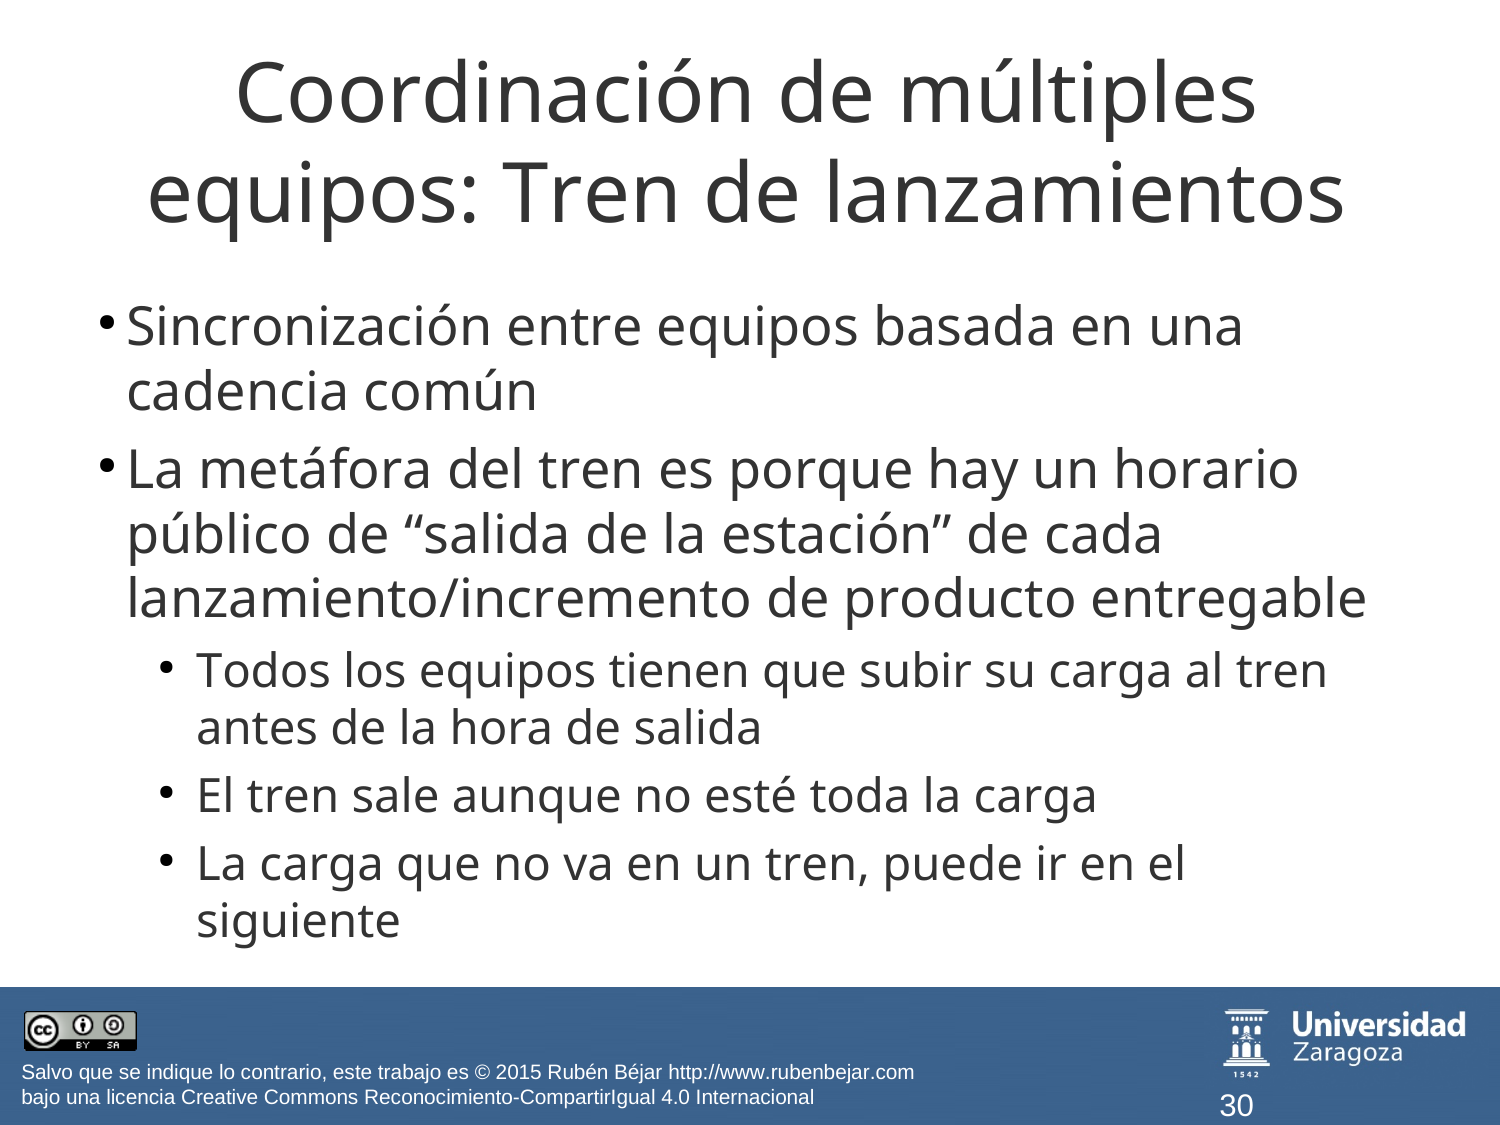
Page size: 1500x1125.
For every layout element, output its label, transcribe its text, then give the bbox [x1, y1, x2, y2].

title Coordinación de múltiples equipos: Tren de lanzamientos [74, 20, 1420, 257]
picture [0, 987, 1500, 1125]
list Sincronización entre equipos basada en una cadencia común La metáfora del tren es porque hay un horario público de “salida de la estación” de cada lanzamiento/incremento de producto entregable Todos los equipos tienen que subir su carga al tren antes de la hora de salida El tren sale aunque no esté toda la carga La carga que no va en un tren, puede ir en el siguiente [82, 283, 1418, 957]
